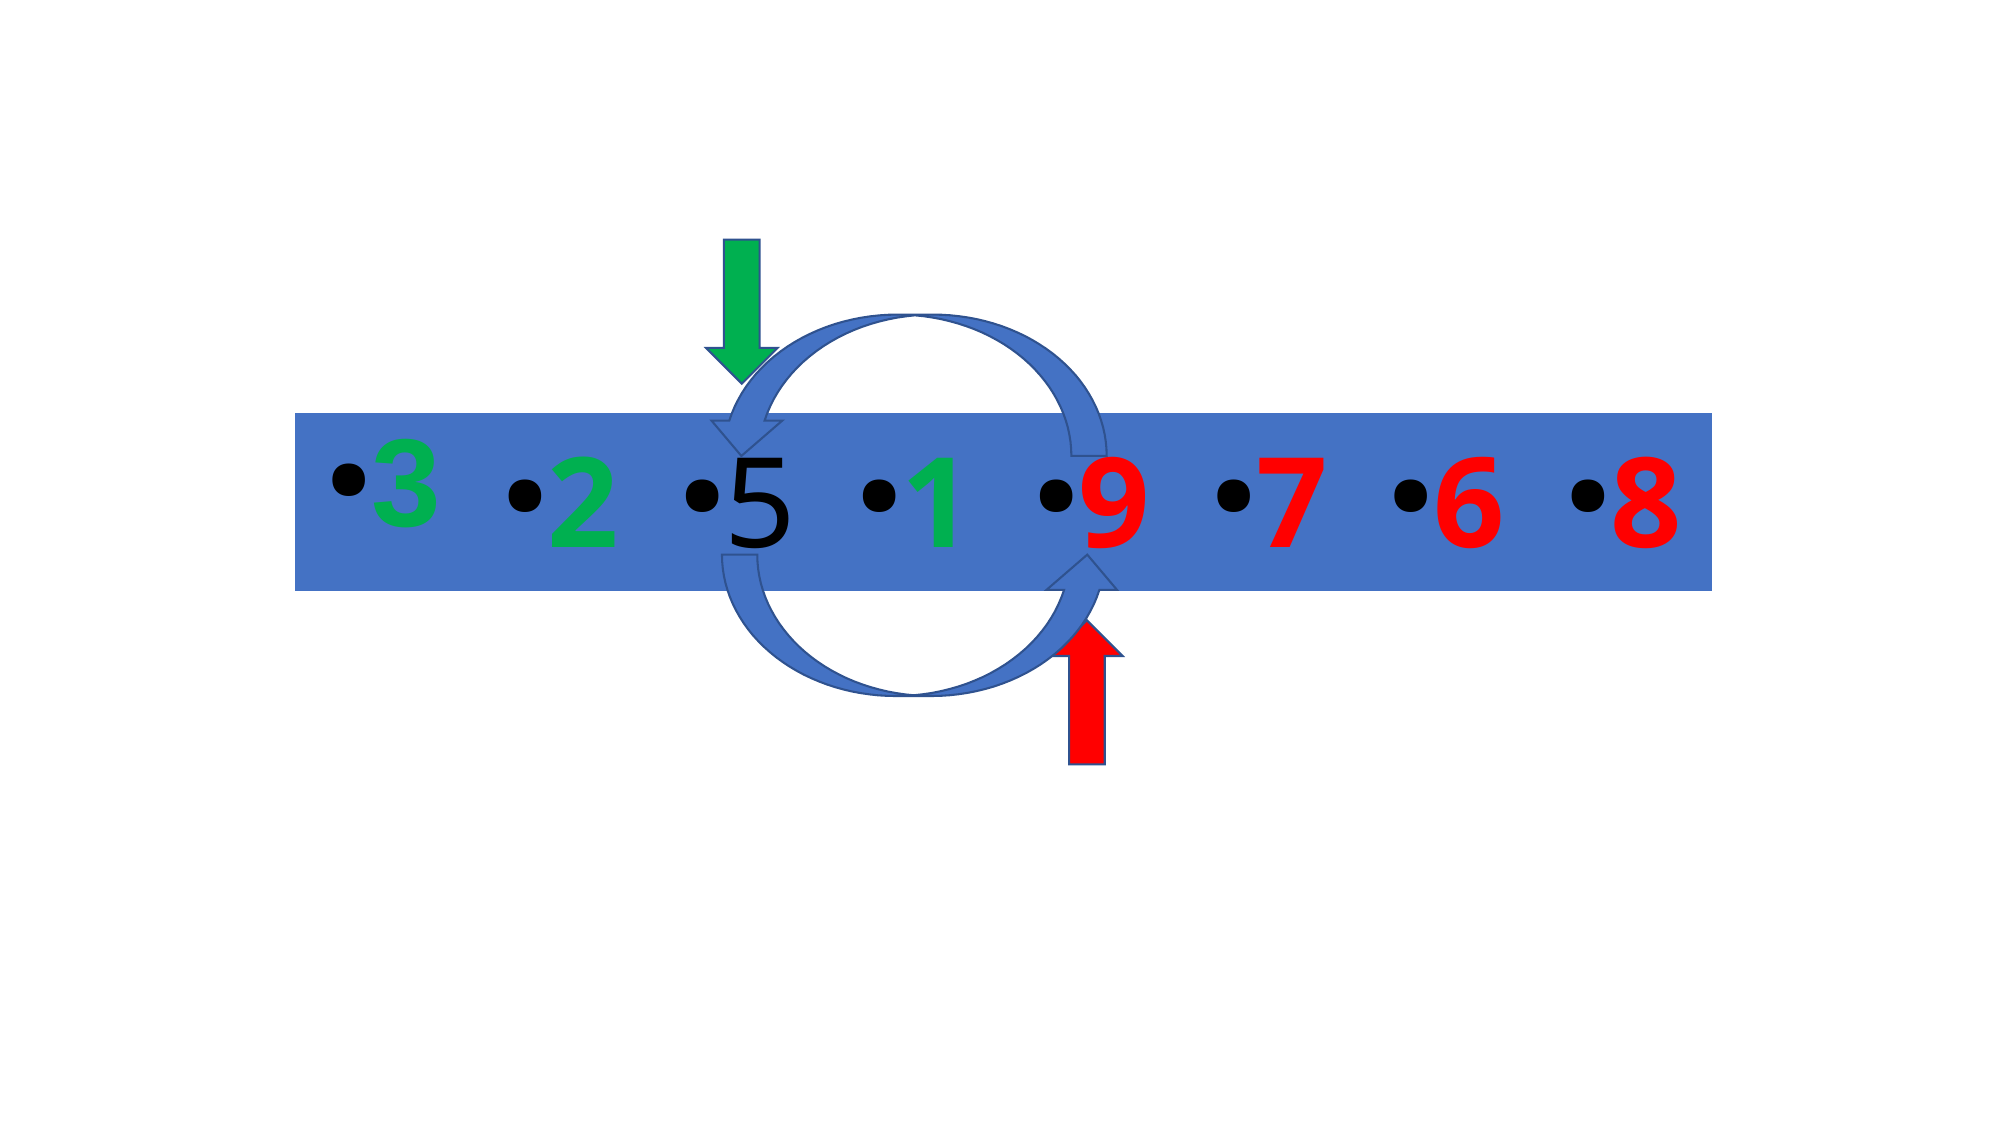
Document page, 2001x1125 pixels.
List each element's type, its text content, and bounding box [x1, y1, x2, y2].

text_box [721, 554, 1123, 765]
table_header 2 [472, 413, 649, 591]
table_header 1 [826, 413, 1004, 591]
table_header 8 [1535, 413, 1712, 591]
text_box [711, 314, 1107, 456]
text_box [706, 239, 778, 384]
table_header 9 [1004, 413, 1181, 591]
table_header 3 [295, 413, 472, 591]
table_header 5 [649, 413, 826, 591]
table_header 6 [1358, 413, 1535, 591]
table_header 7 [1181, 413, 1358, 591]
